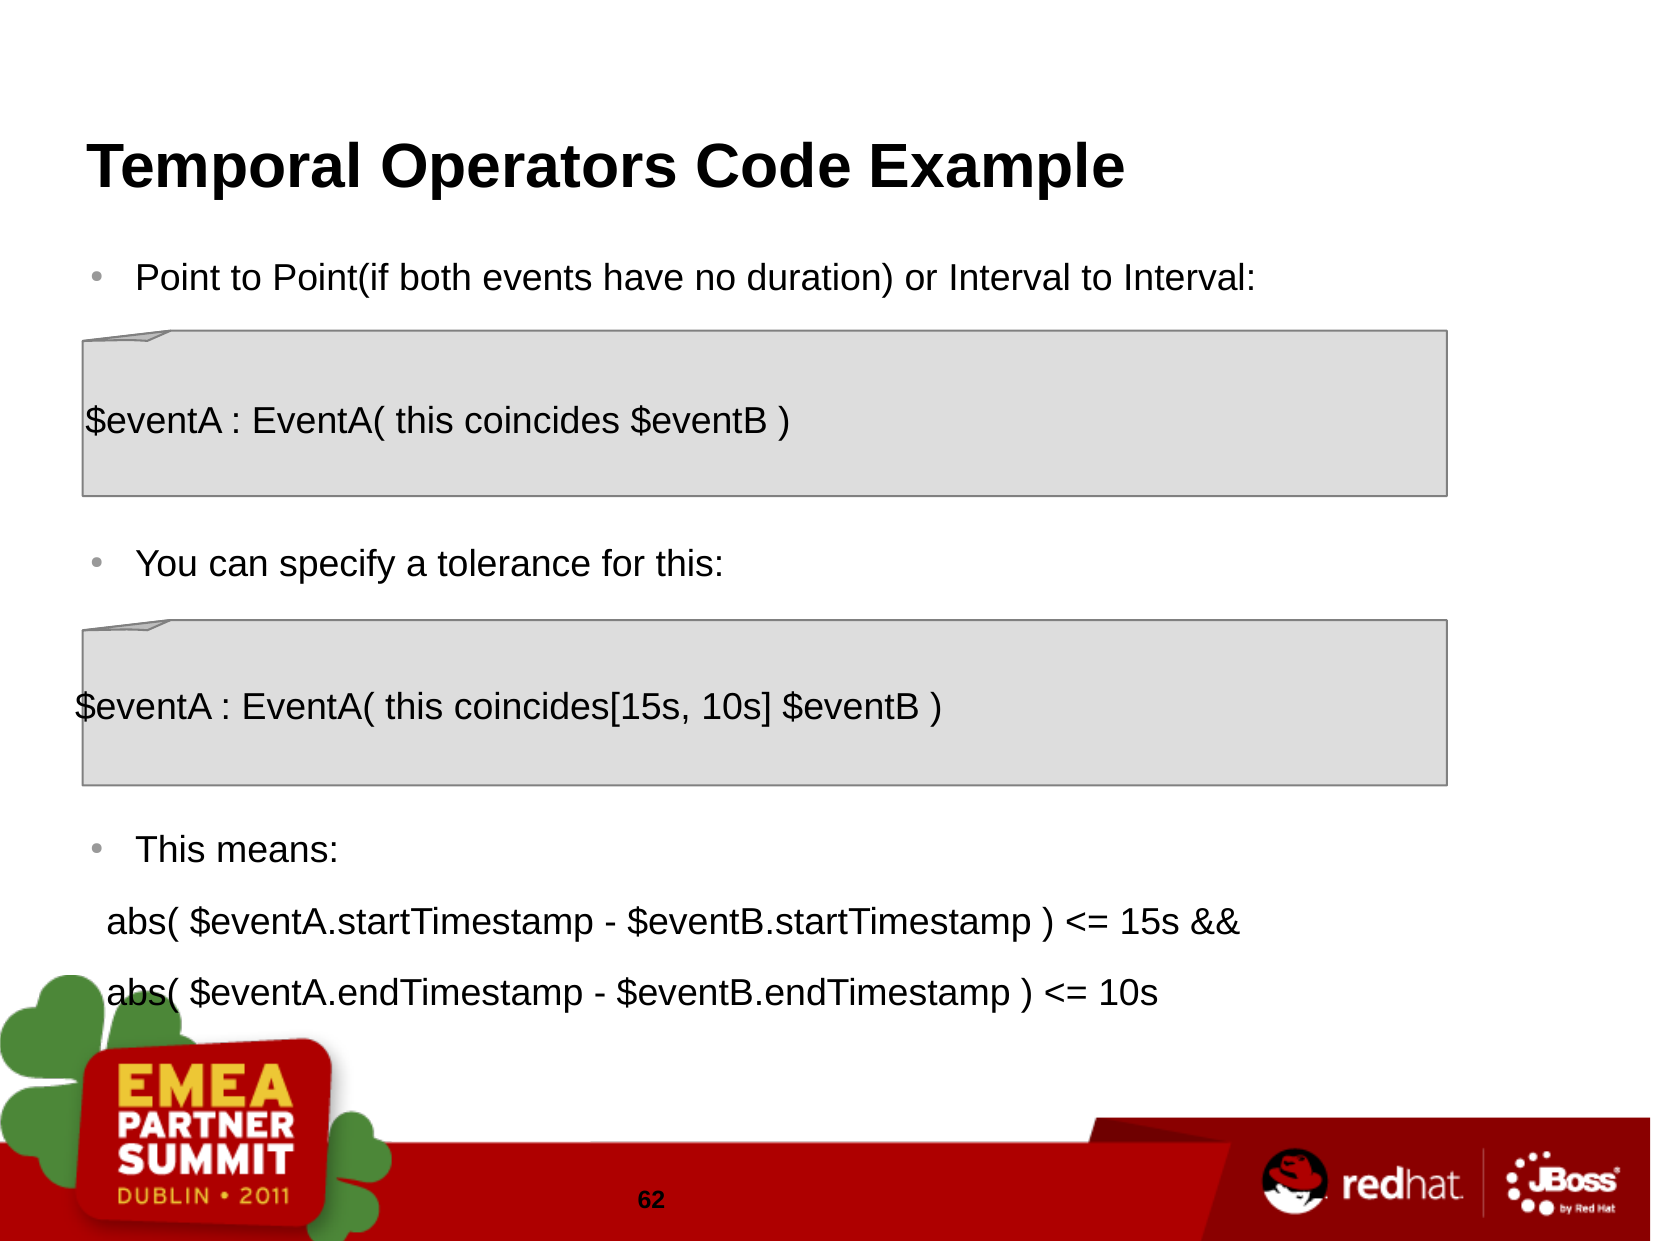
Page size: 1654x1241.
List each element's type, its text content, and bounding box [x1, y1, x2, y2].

title Temporal Operators Code Example [86, 37, 1576, 226]
list Point to Point(if both events have no duration) or Interval to Interval: $eventA : EventA( this coincides $eventB ) You can specify a tolerance for this: $eventA : EventA( this coincides[15s, 10s] $eventB ) This means: abs( $eventA.startTimestamp - $eventB.startTimestamp ) <= 15s && abs( $eventA.endTimestamp - $eventB.endTimestamp ) <= 10s [75, 256, 1564, 1086]
picture [0, 975, 1651, 1241]
